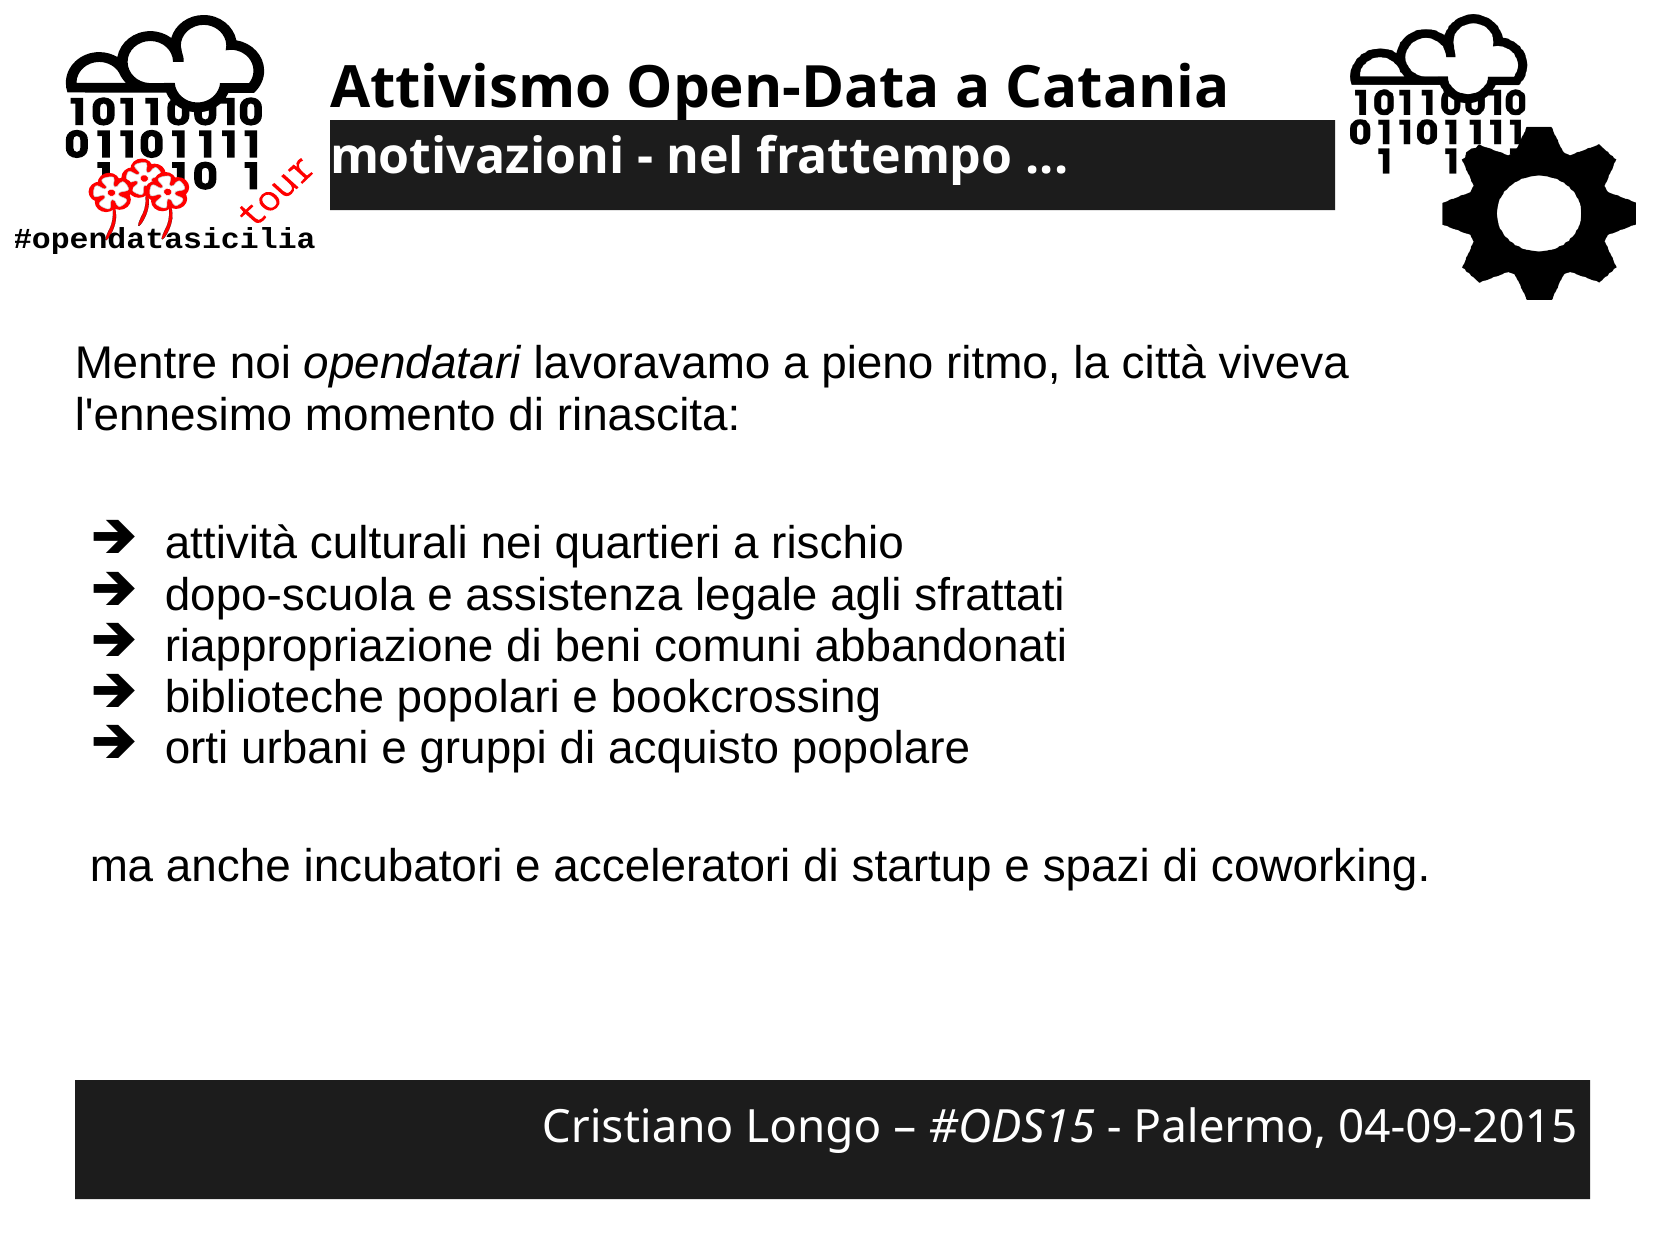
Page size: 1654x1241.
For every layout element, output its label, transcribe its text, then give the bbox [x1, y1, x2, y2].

text_box attività culturali nei quartieri a rischio dopo-scuola e assistenza legale agli sfrattati riappropriazione di beni comuni abbandonati biblioteche popolari e bookcrossing orti urbani e gruppi di acquisto popolare [75, 510, 1576, 832]
picture [15, 15, 316, 256]
text_box Mentre noi opendatari lavoravamo a pieno ritmo, la città viveva l'ennesimo momento di rinascita: [60, 330, 1591, 448]
list motivazioni - nel frattempo ... [330, 120, 1336, 211]
text_box ma anche incubatori e acceleratori di startup e spazi di coworking. [75, 832, 1591, 941]
picture [1350, 14, 1636, 301]
list Attivismo Open-Data a Catania [330, 45, 1321, 120]
list Cristiano Longo – #ODS15 - Palermo, 04-09-2015 [75, 1080, 1591, 1200]
